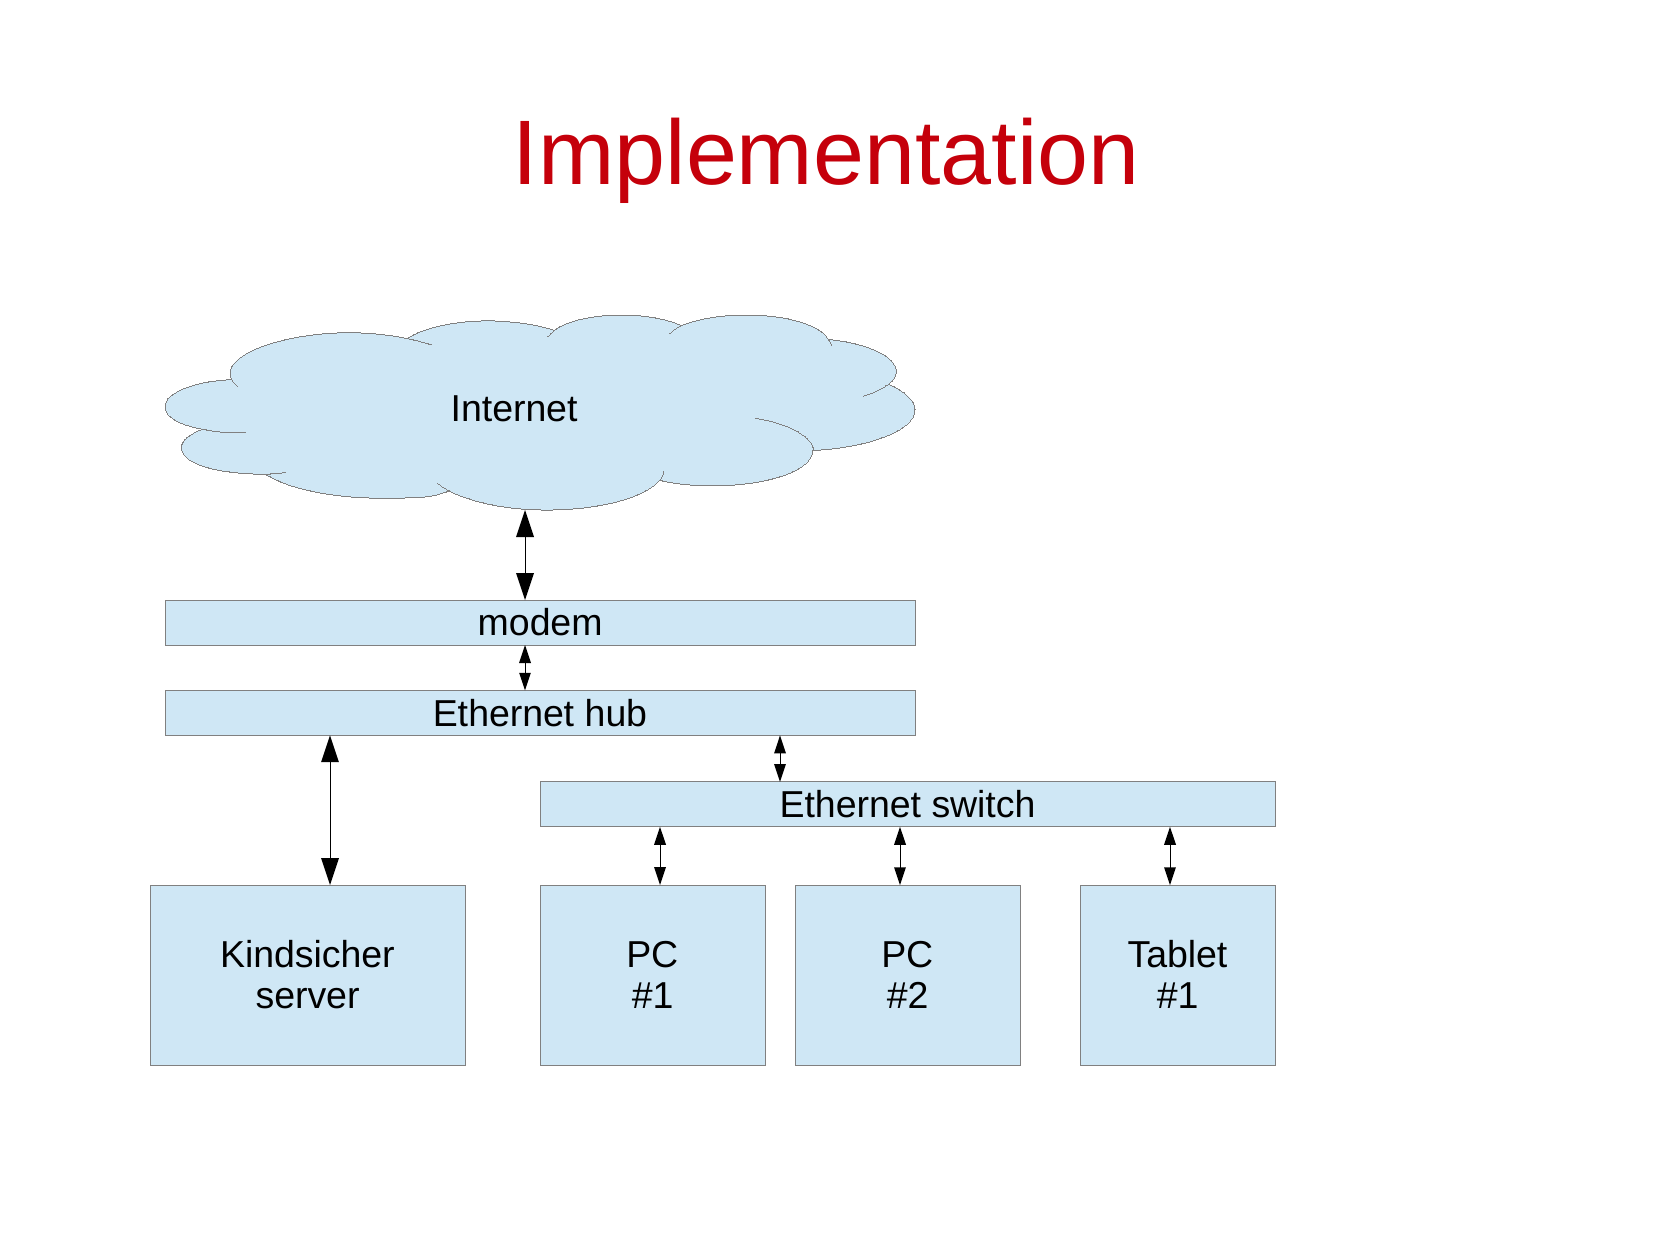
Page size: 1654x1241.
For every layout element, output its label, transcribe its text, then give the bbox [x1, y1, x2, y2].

text_box Tablet #1 [1080, 885, 1276, 1066]
text_box Internet [165, 315, 916, 511]
text_box Ethernet switch [540, 781, 1276, 827]
text_box Ethernet hub [165, 690, 916, 736]
text_box PC #2 [795, 885, 1021, 1066]
text_box Kindsicher server [150, 885, 466, 1066]
text_box PC #1 [540, 885, 766, 1066]
title Implementation [82, 49, 1571, 257]
text_box modem [165, 600, 916, 646]
